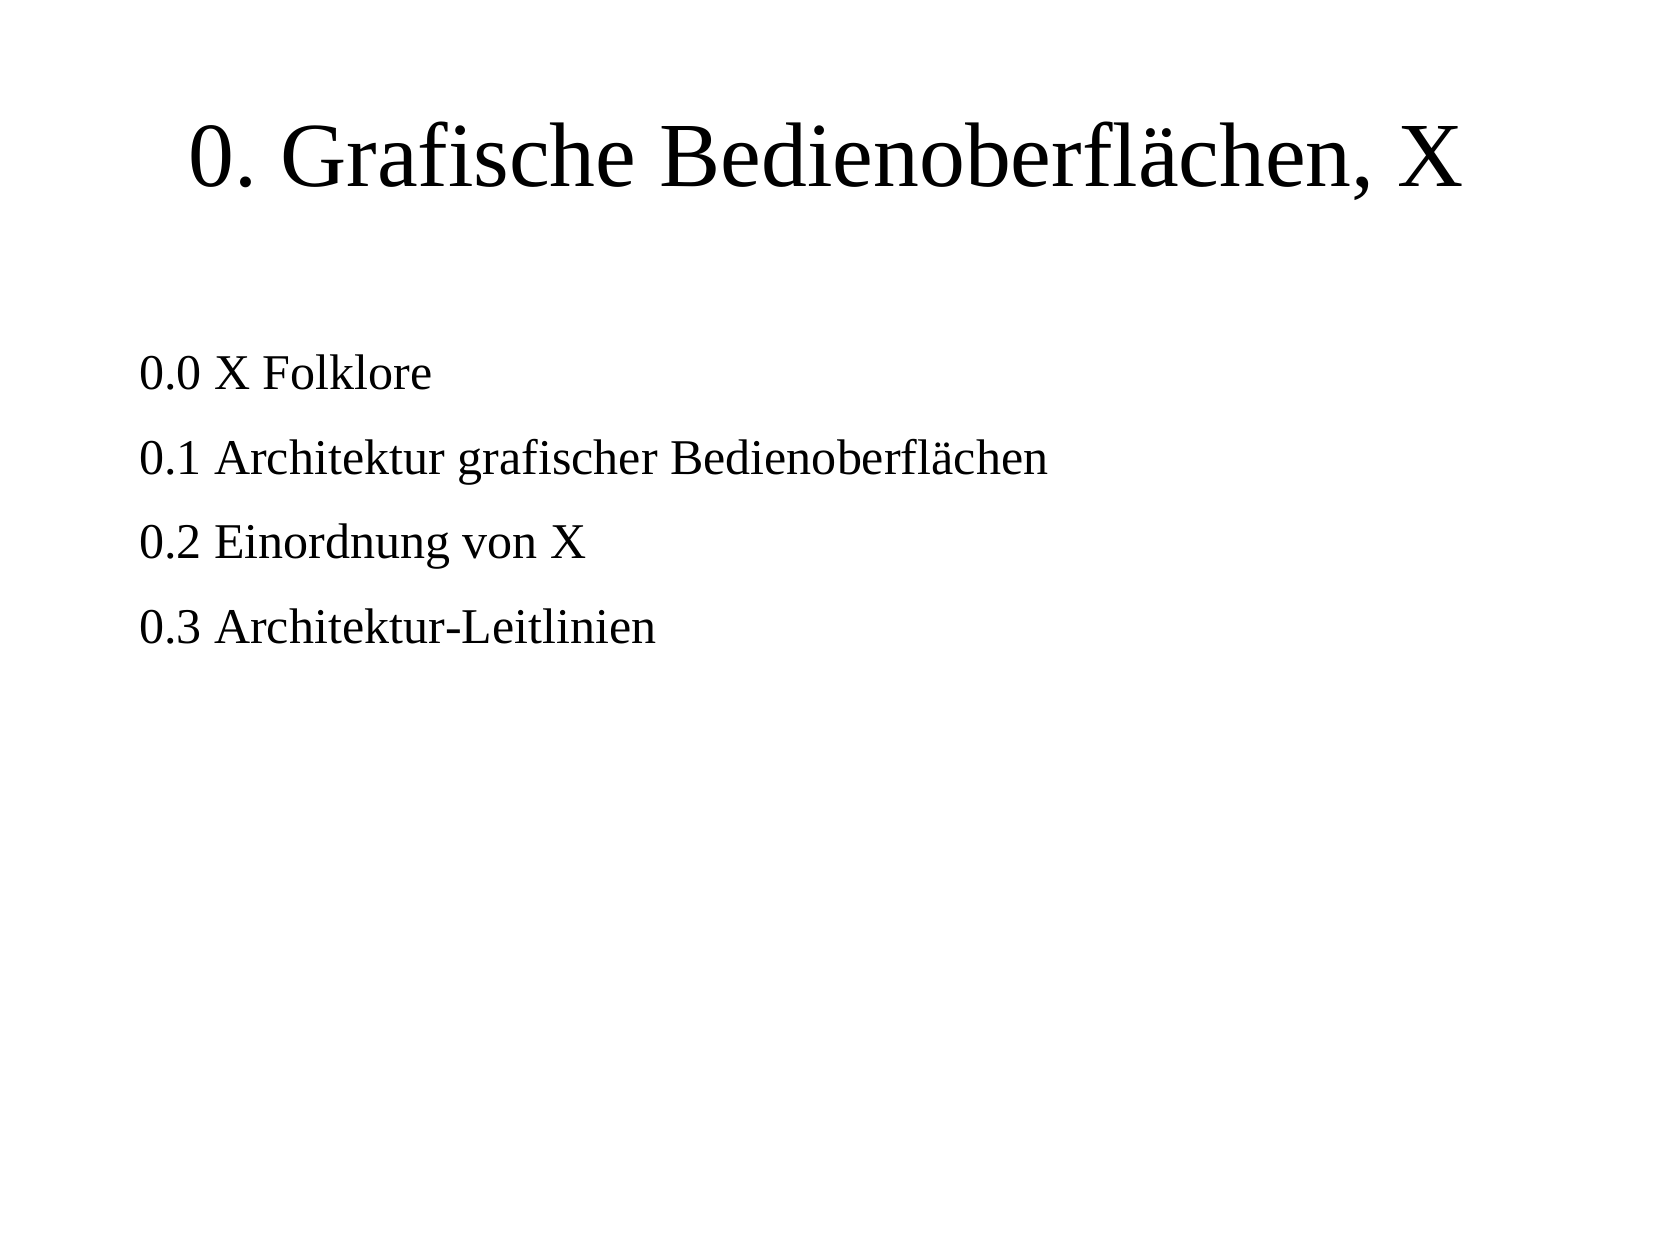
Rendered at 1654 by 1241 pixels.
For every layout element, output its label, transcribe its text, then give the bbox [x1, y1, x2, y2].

title 0. Grafische Bedienoberflächen, X [121, 102, 1534, 311]
list 0.0 X Folklore 0.1 Architektur grafischer Bedienoberflächen 0.2 Einordnung von X 0.3 Architektur-Leitlinien [121, 344, 1534, 1127]
